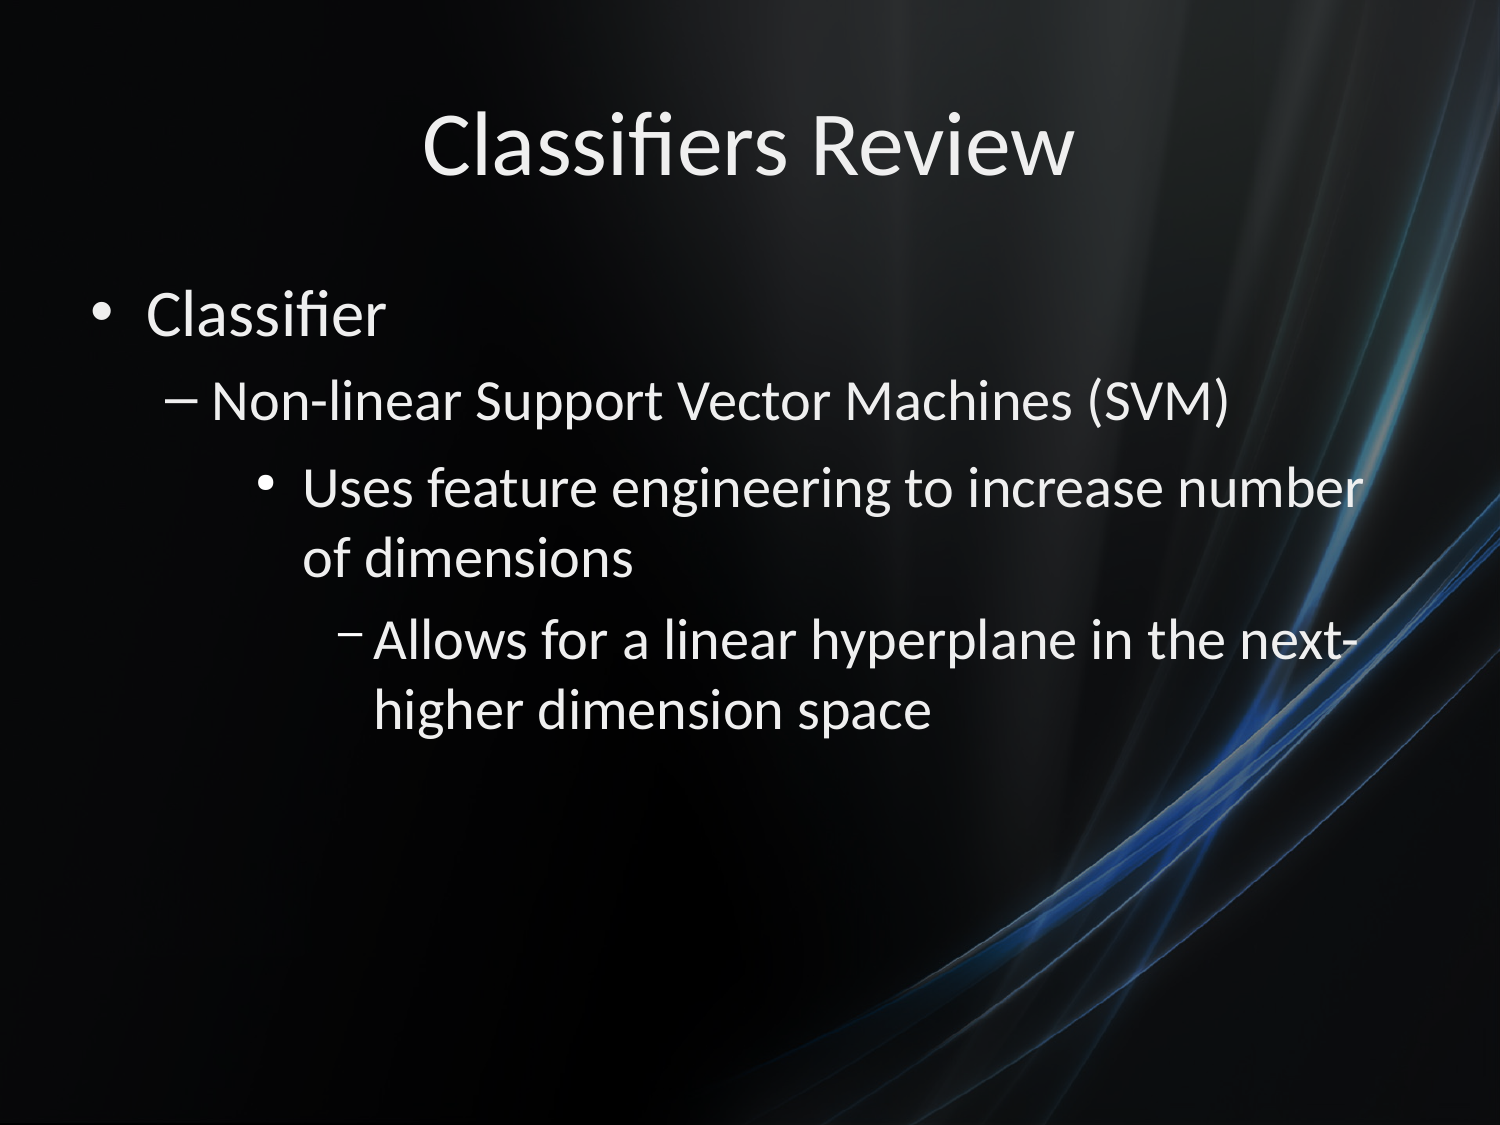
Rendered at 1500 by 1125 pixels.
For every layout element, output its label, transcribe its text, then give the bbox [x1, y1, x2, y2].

title Classifiers Review [75, 45, 1425, 233]
picture [0, 0, 1500, 1125]
list Classifier Non-linear Support Vector Machines (SVM) Uses feature engineering to increase number of dimensions Allows for a linear hyperplane in the next-higher dimension space [75, 262, 1425, 1005]
